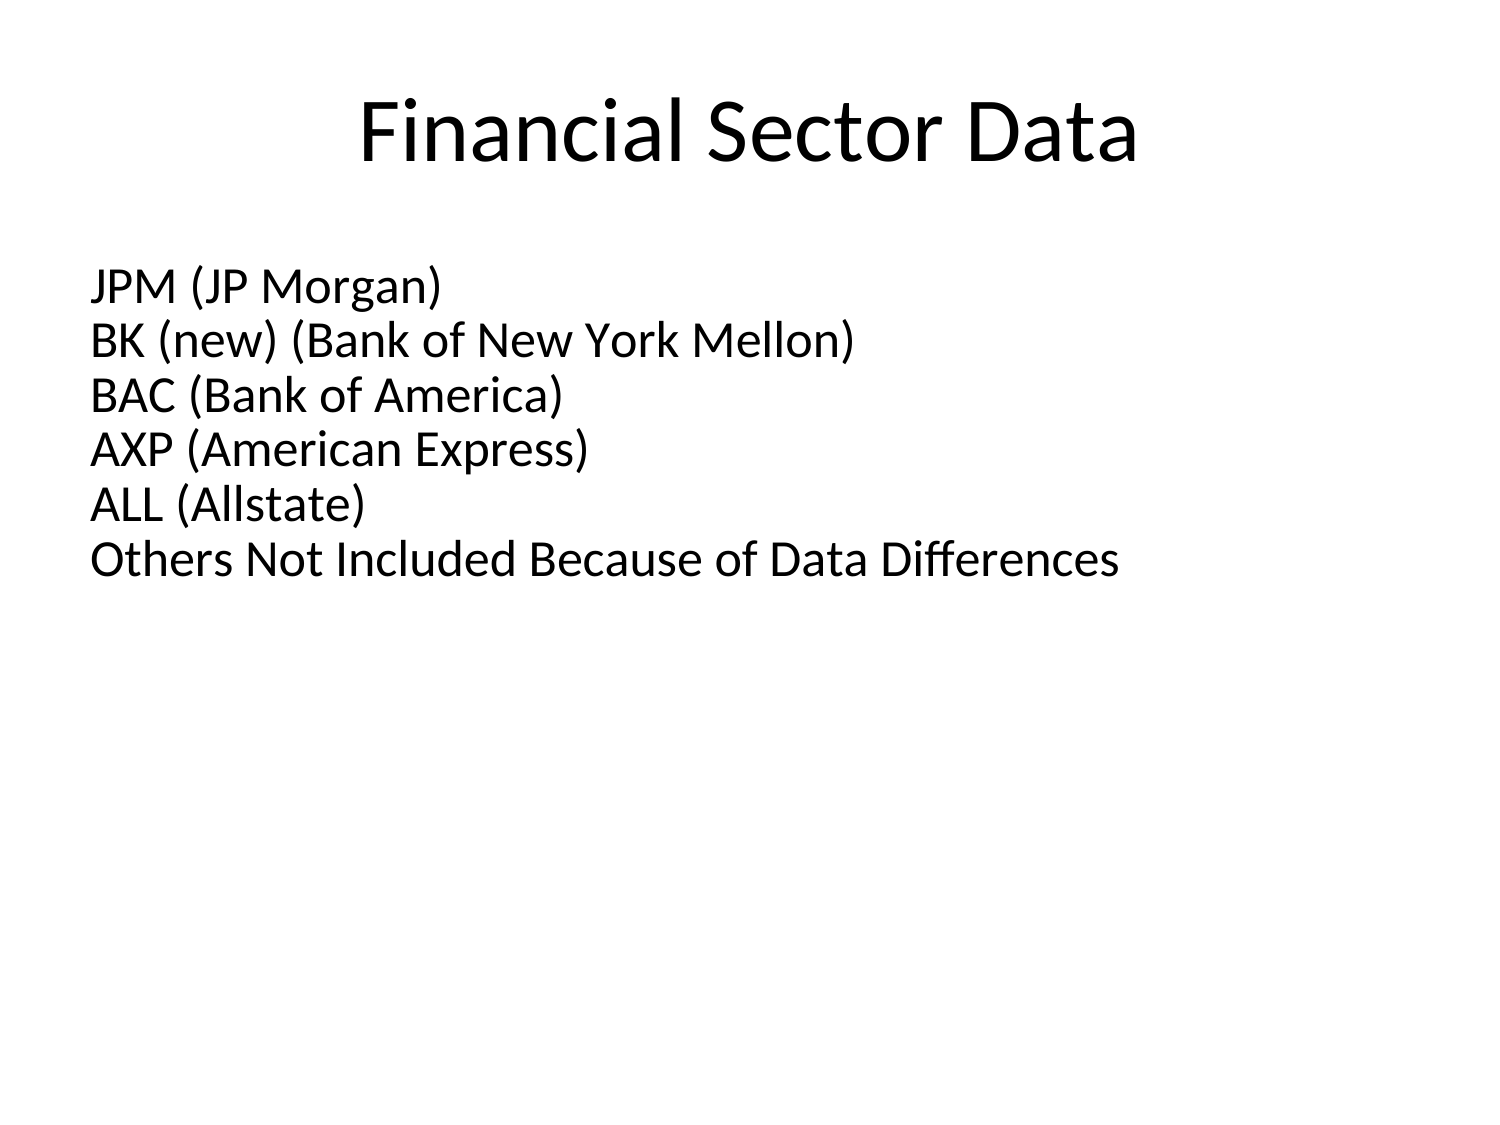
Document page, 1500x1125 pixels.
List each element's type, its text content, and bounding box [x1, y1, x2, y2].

list JPM (JP Morgan) BK (new) (Bank of New York Mellon) BAC (Bank of America) AXP (American Express) ALL (Allstate) Others Not Included Because of Data Differences [75, 262, 1426, 1006]
title Financial Sector Data [75, 45, 1426, 233]
